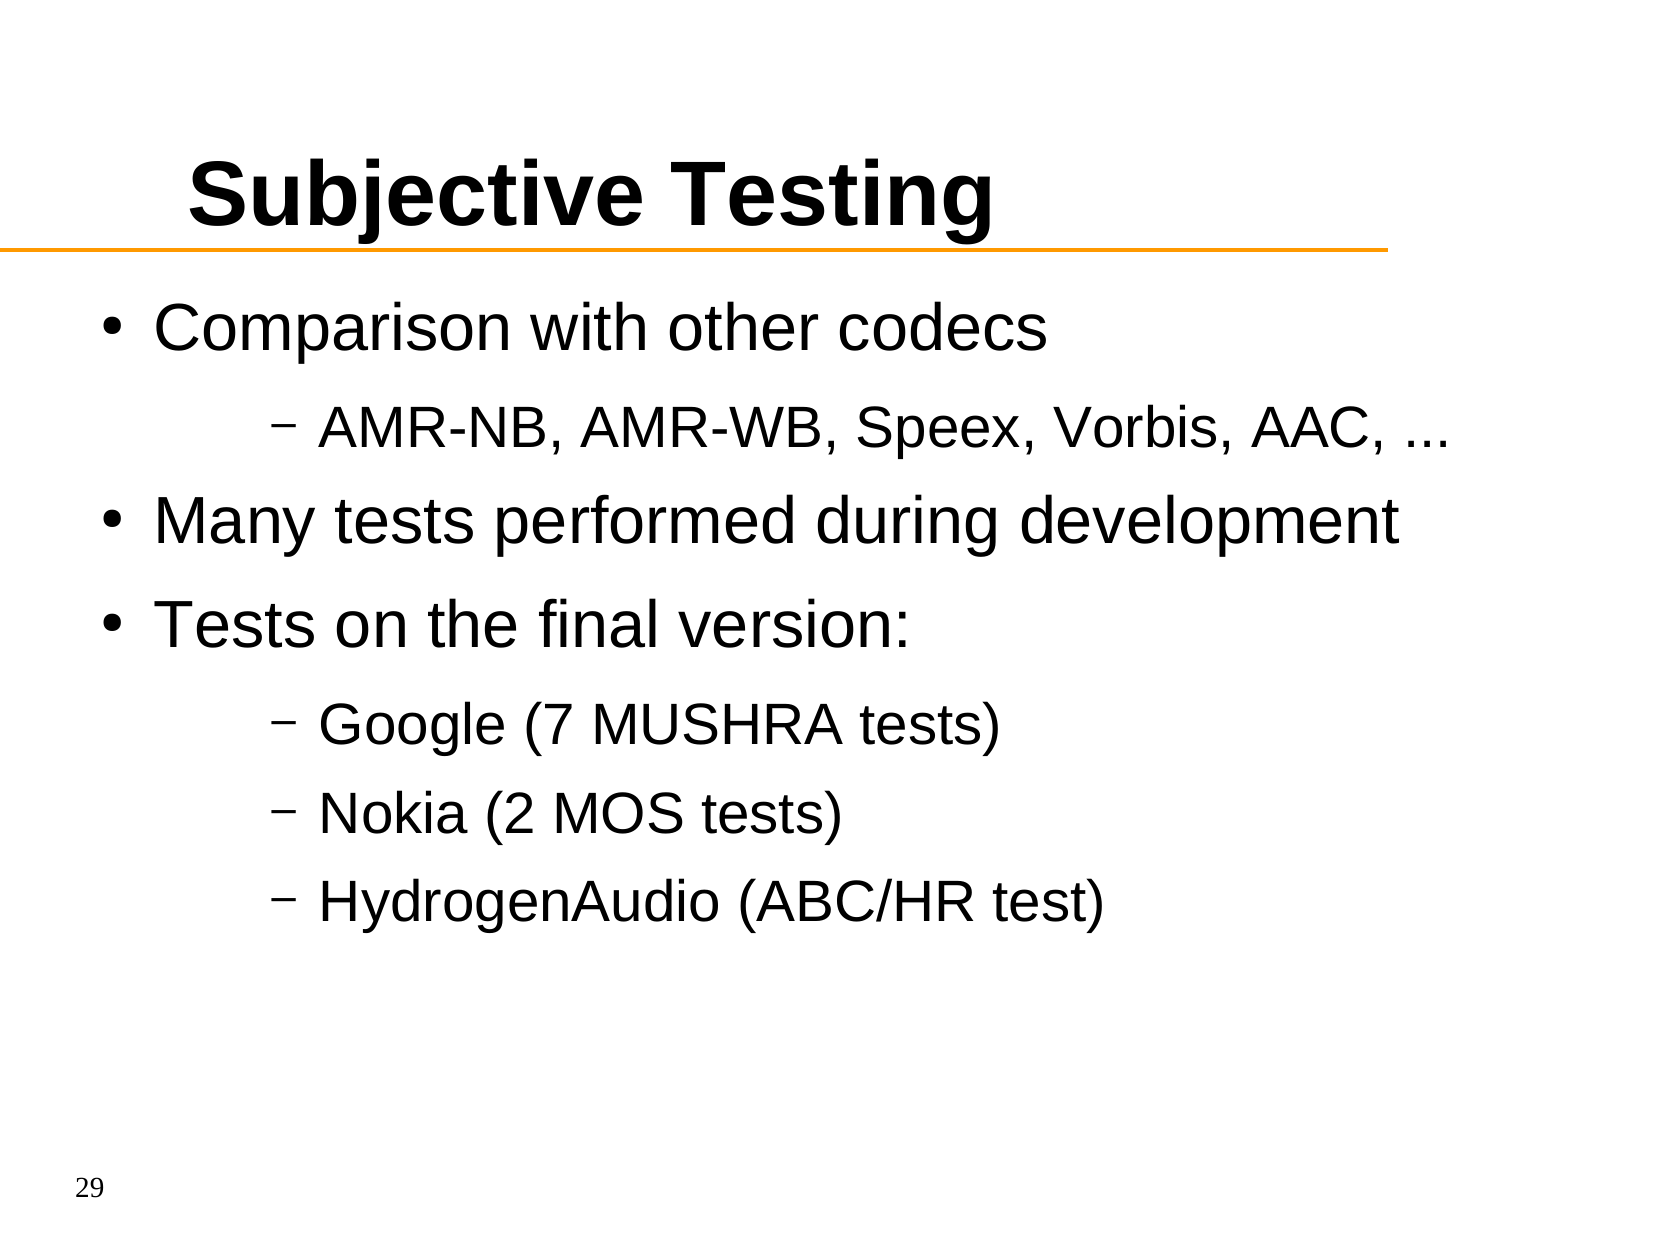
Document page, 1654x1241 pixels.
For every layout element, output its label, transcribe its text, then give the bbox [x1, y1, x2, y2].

list Comparison with other codecs AMR-NB, AMR-WB, Speex, Vorbis, AAC, ... Many tests performed during development Tests on the final version: Google (7 MUSHRA tests) Nokia (2 MOS tests) HydrogenAudio (ABC/HR test) [82, 290, 1571, 1094]
title Subjective Testing [187, 52, 1571, 245]
